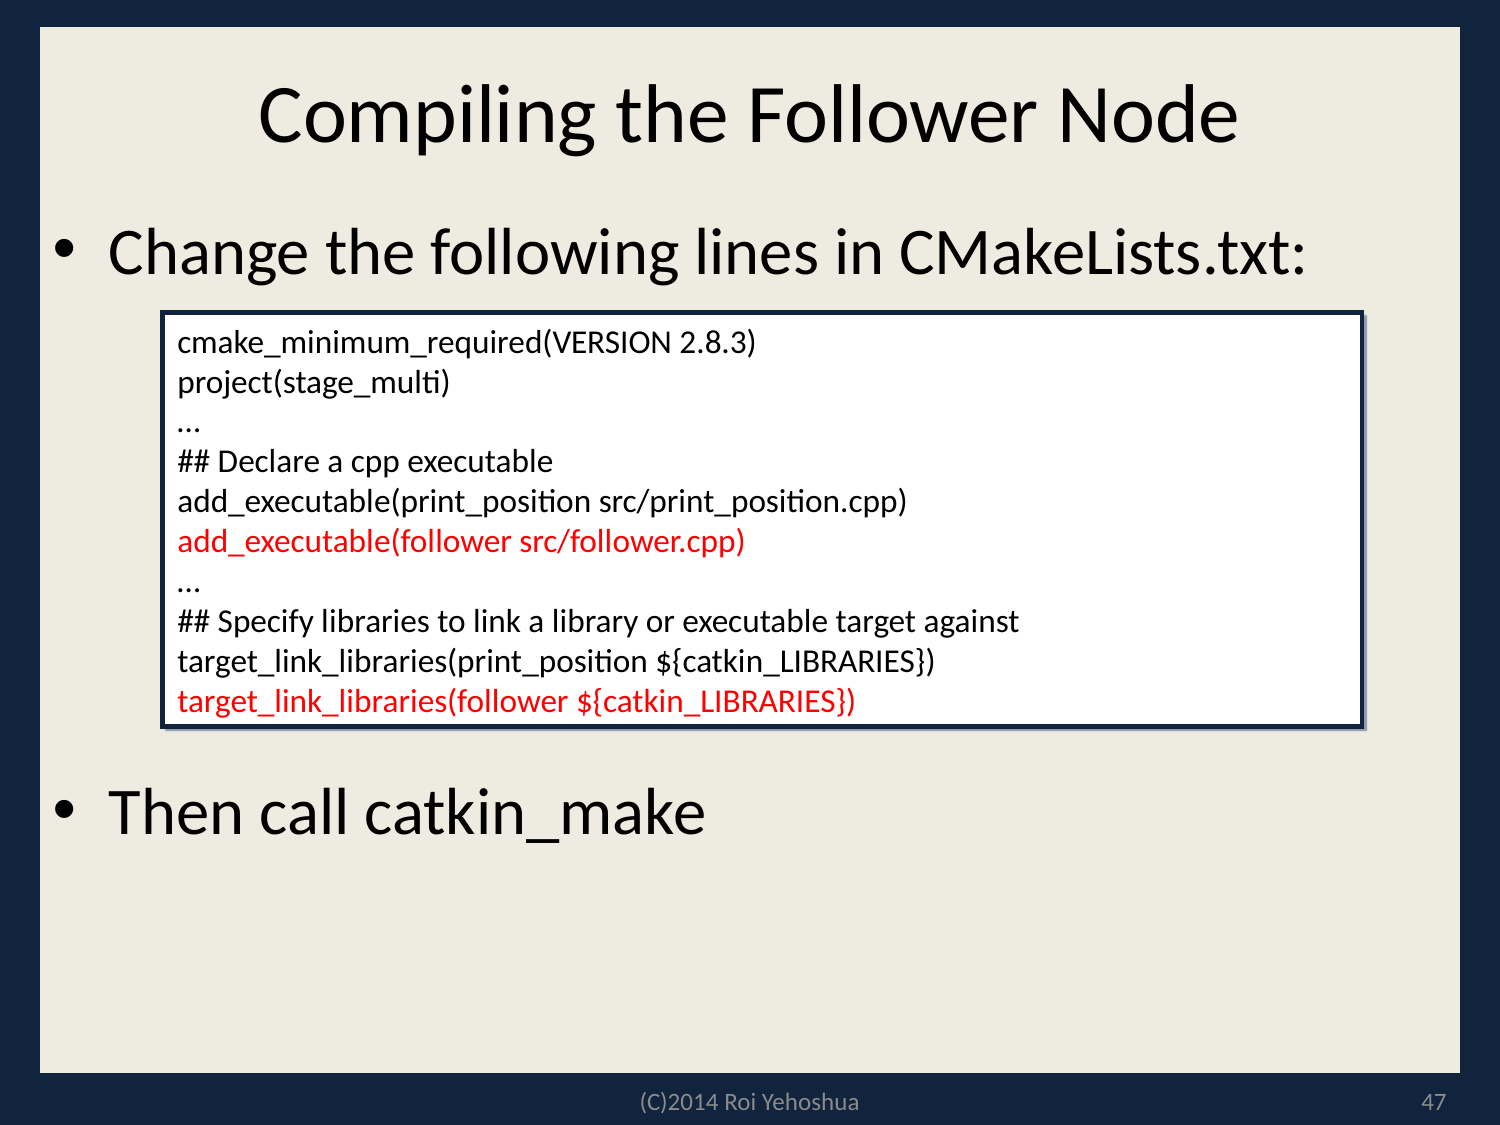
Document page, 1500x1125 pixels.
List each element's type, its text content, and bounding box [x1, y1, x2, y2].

slide_number <number> [1111, 1080, 1462, 1125]
text_box cmake_minimum_required(VERSION 2.8.3) project(stage_multi) … ## Declare a cpp executable add_executable(print_position src/print_position.cpp) add_executable(follower src/follower.cpp) … ## Specify libraries to link a library or executable target against target_link_libraries(print_position ${catkin_LIBRARIES}) target_link_libraries(follower ${catkin_LIBRARIES}) [162, 312, 1363, 727]
list Change the following lines in CMakeLists.txt: Then call catkin_make [37, 200, 1463, 1080]
footer (C)2014 Roi Yehoshua [512, 1074, 988, 1125]
title Compiling the Follower Node [37, 31, 1463, 188]
